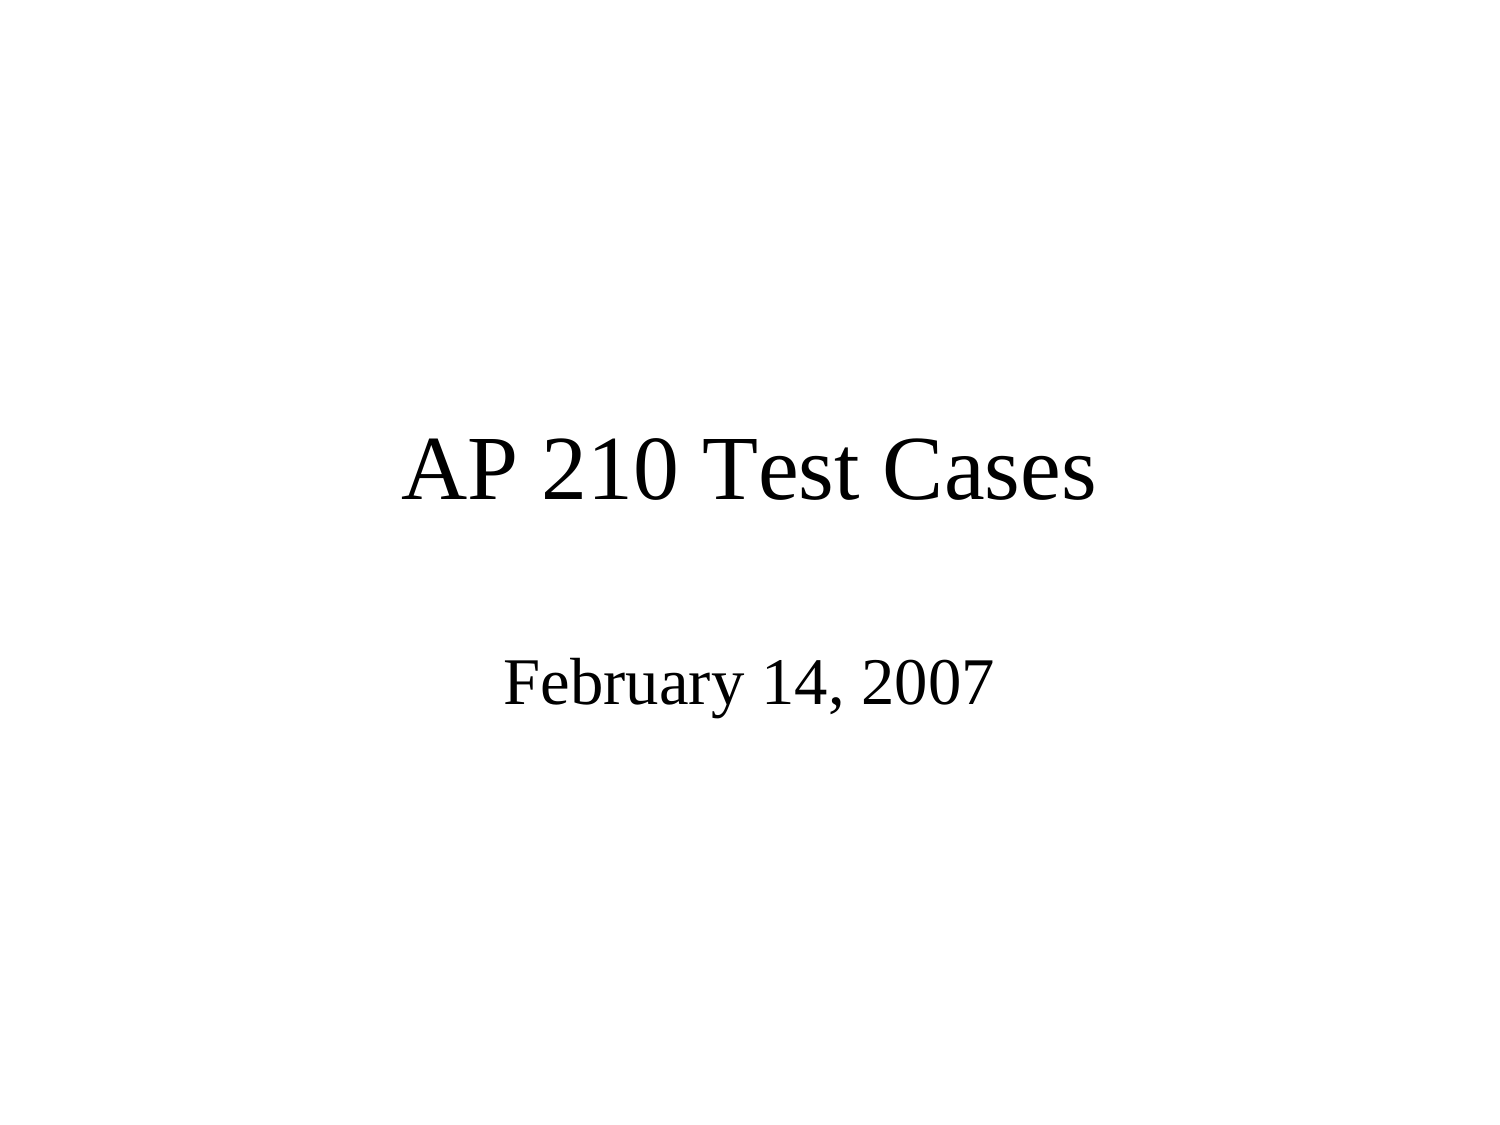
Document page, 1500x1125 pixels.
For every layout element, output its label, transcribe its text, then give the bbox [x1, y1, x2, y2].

title AP 210 Test Cases [112, 374, 1388, 563]
subtitle February 14, 2007 [225, 637, 1276, 926]
